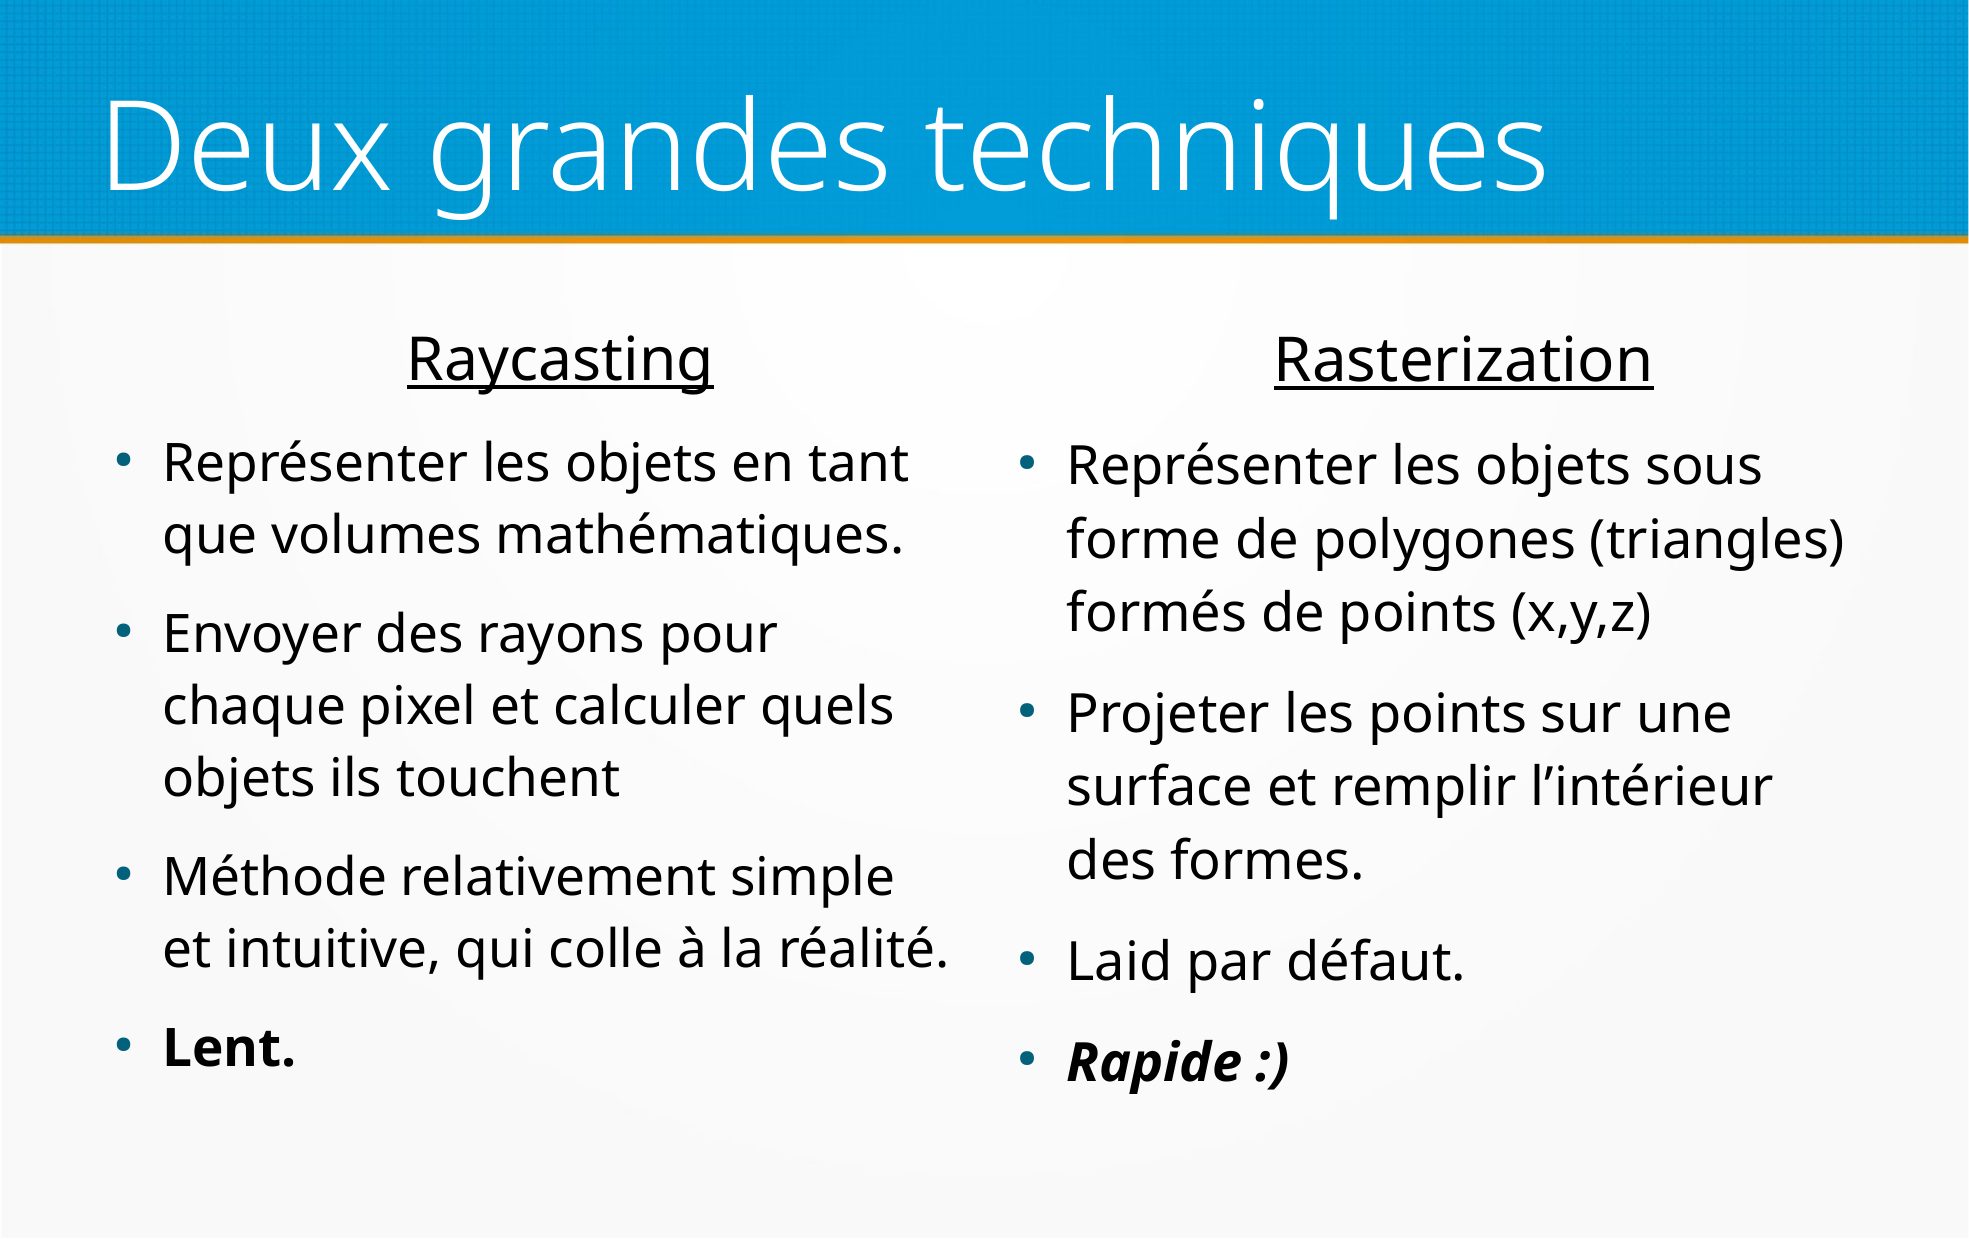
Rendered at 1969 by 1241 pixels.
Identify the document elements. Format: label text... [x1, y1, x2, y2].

picture [0, 233, 1969, 1241]
list Raycasting Représenter les objets en tant que volumes mathématiques. Envoyer des rayons pour chaque pixel et calculer quels objets ils touchent Méthode relativement simple et intuitive, qui colle à la réalité. Lent. [98, 315, 958, 1141]
title Deux grandes techniques [98, 19, 1870, 227]
list Rasterization Représenter les objets sous forme de polygones (triangles) formés de points (x,y,z) Projeter les points sur une surface et remplir l’intérieur des formes. Laid par défaut. Rapide :) [1001, 315, 1861, 1156]
